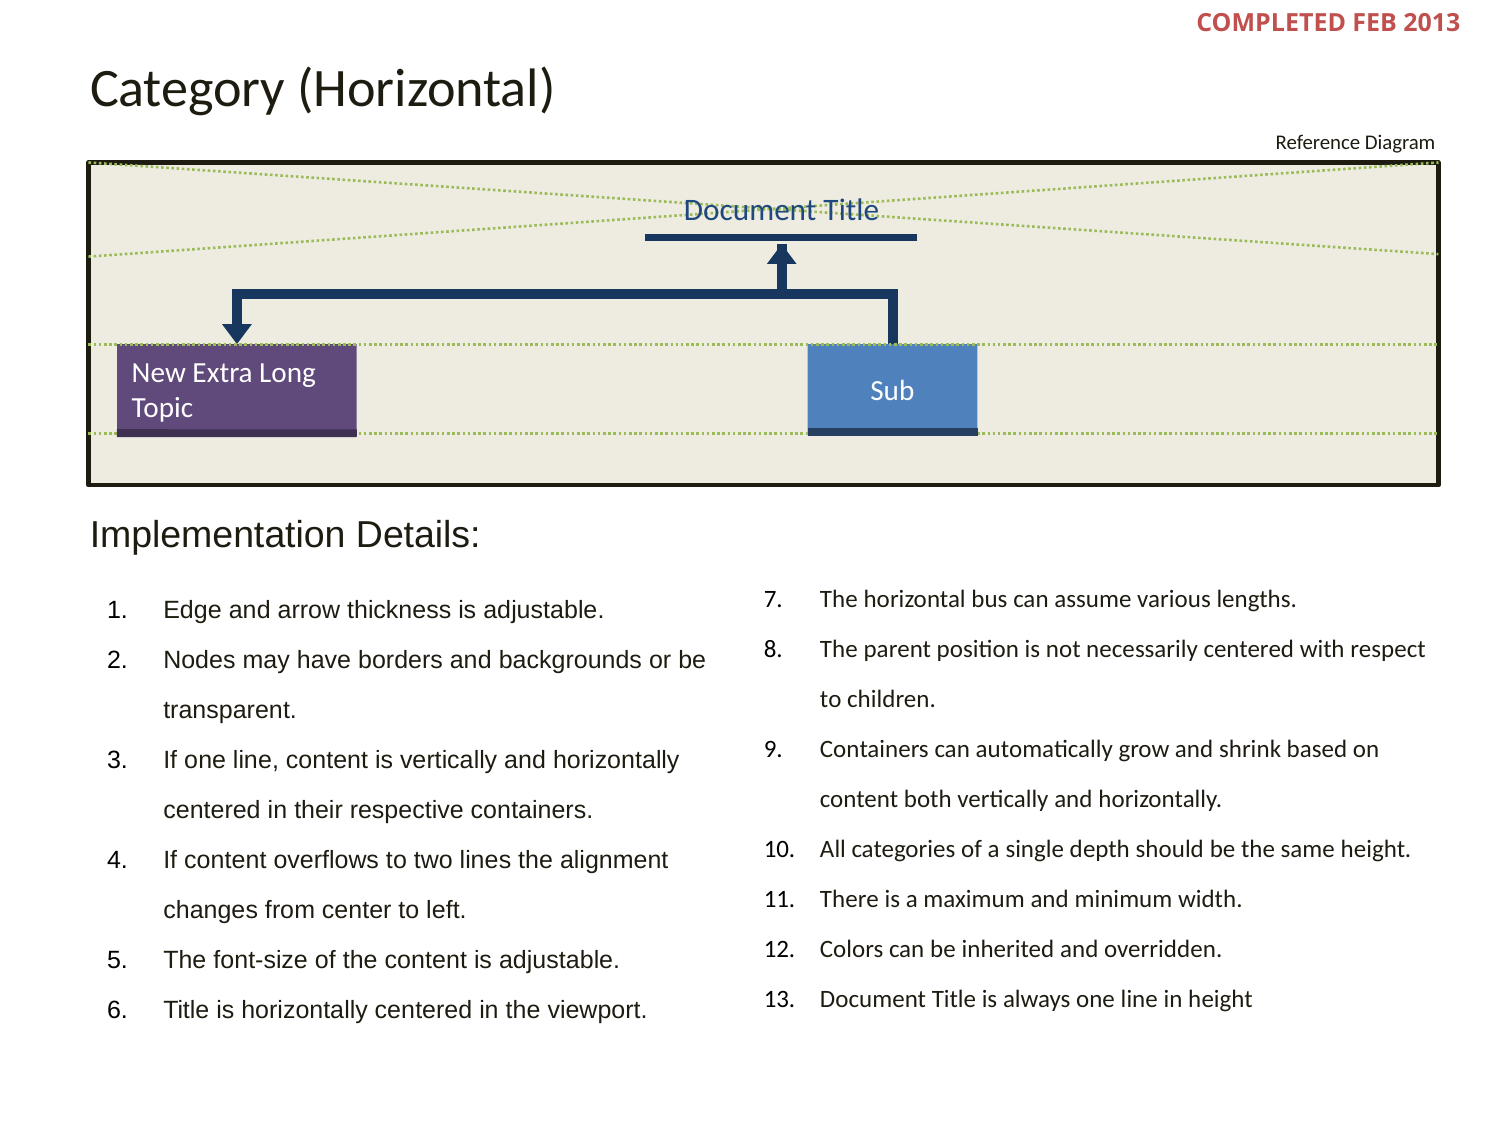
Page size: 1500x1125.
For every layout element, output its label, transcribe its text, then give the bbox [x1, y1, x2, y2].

text_box Document Title [632, 174, 931, 242]
text_box New Extra Long Topic [117, 344, 357, 429]
text_box The horizontal bus can assume various lengths. The parent position is not necessarily centered with respect to children. Containers can automatically grow and shrink based on content both vertically and horizontally. All categories of a single depth should be the same height. There is a maximum and minimum width. Colors can be inherited and overridden. Document Title is always one line in height [748, 554, 1446, 1070]
text_box Sub [807, 344, 978, 428]
text_box Reference Diagram [1213, 121, 1450, 162]
text_box [88, 162, 1439, 486]
text_box COMPLETED FEB 2013 [1181, 0, 1476, 44]
title Category (Horizontal) [75, 45, 1439, 125]
text_box Implementation Details: [74, 502, 574, 563]
text_box Edge and arrow thickness is adjustable. Nodes may have borders and backgrounds or be transparent. If one line, content is vertically and horizontally centered in their respective containers. If content overflows to two lines the alignment changes from center to left. The font-size of the content is adjustable. Title is horizontally centered in the viewport. [92, 565, 731, 1081]
